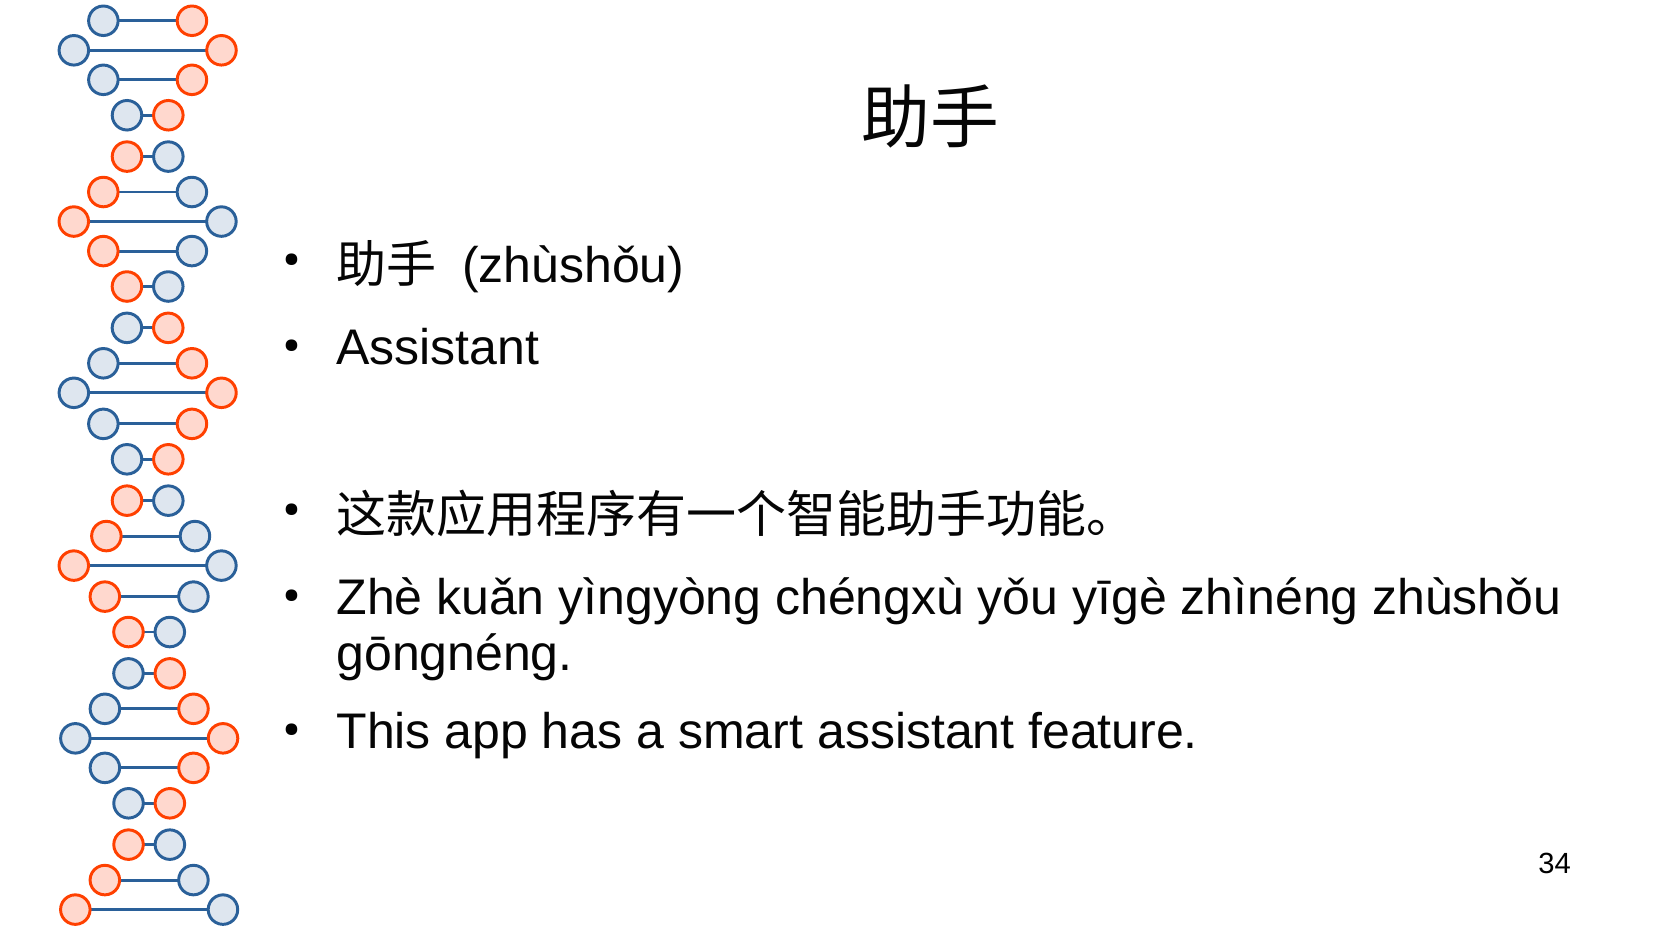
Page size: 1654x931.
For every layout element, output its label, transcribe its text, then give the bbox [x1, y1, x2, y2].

list 助手 (zhùshǒu) Assistant 这款应用程序有一个智能助手功能。 Zhè kuǎn yìngyòng chéngxù yǒu yīgè zhìnéng zhùshǒu gōngnéng. This app has a smart assistant feature. [265, 224, 1595, 764]
title 助手 [265, 35, 1595, 189]
